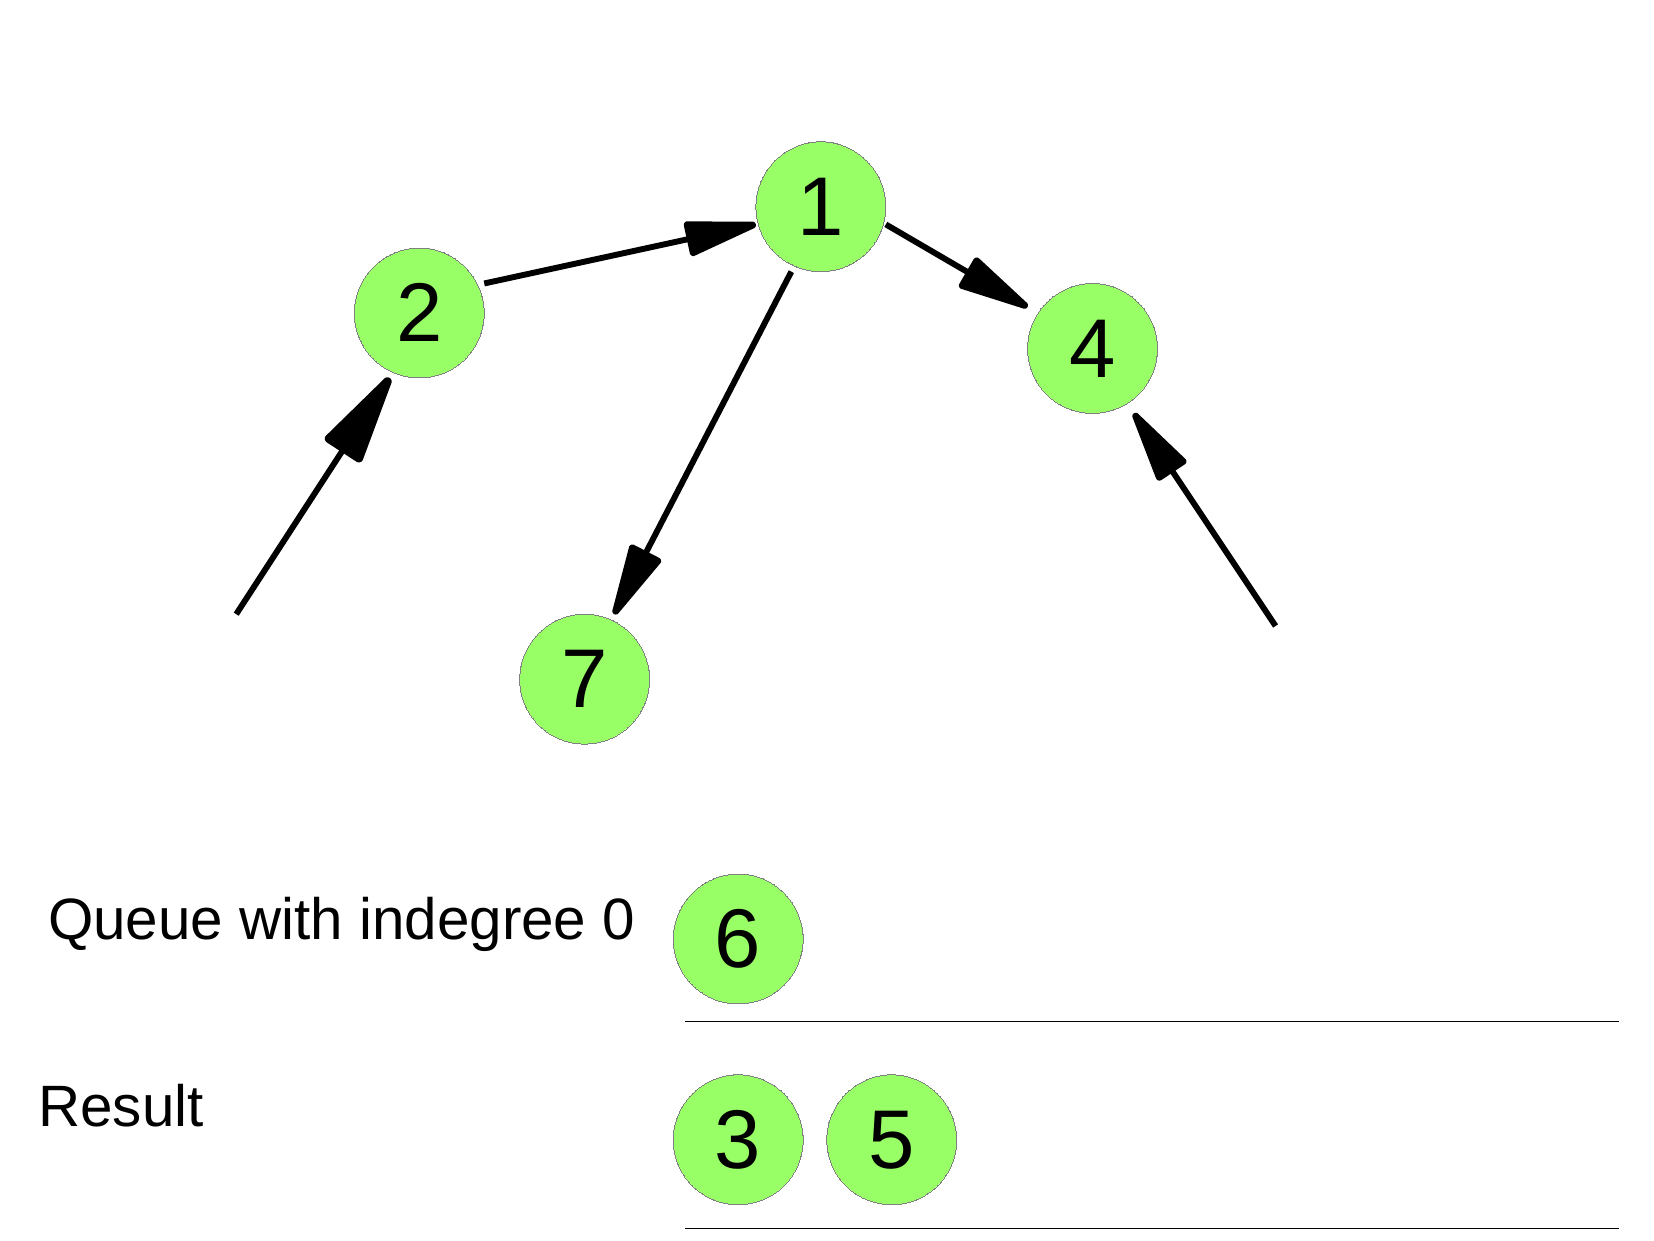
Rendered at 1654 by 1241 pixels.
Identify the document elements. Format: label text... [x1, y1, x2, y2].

text_box 1 [755, 141, 886, 272]
text_box 4 [1027, 283, 1158, 414]
text_box 5 [826, 1074, 957, 1205]
text_box 3 [673, 1074, 804, 1205]
text_box 7 [519, 614, 650, 745]
text_box Result [23, 1065, 219, 1146]
text_box 2 [354, 248, 485, 378]
text_box 6 [673, 874, 804, 1004]
text_box Queue with indegree 0 [33, 879, 650, 960]
